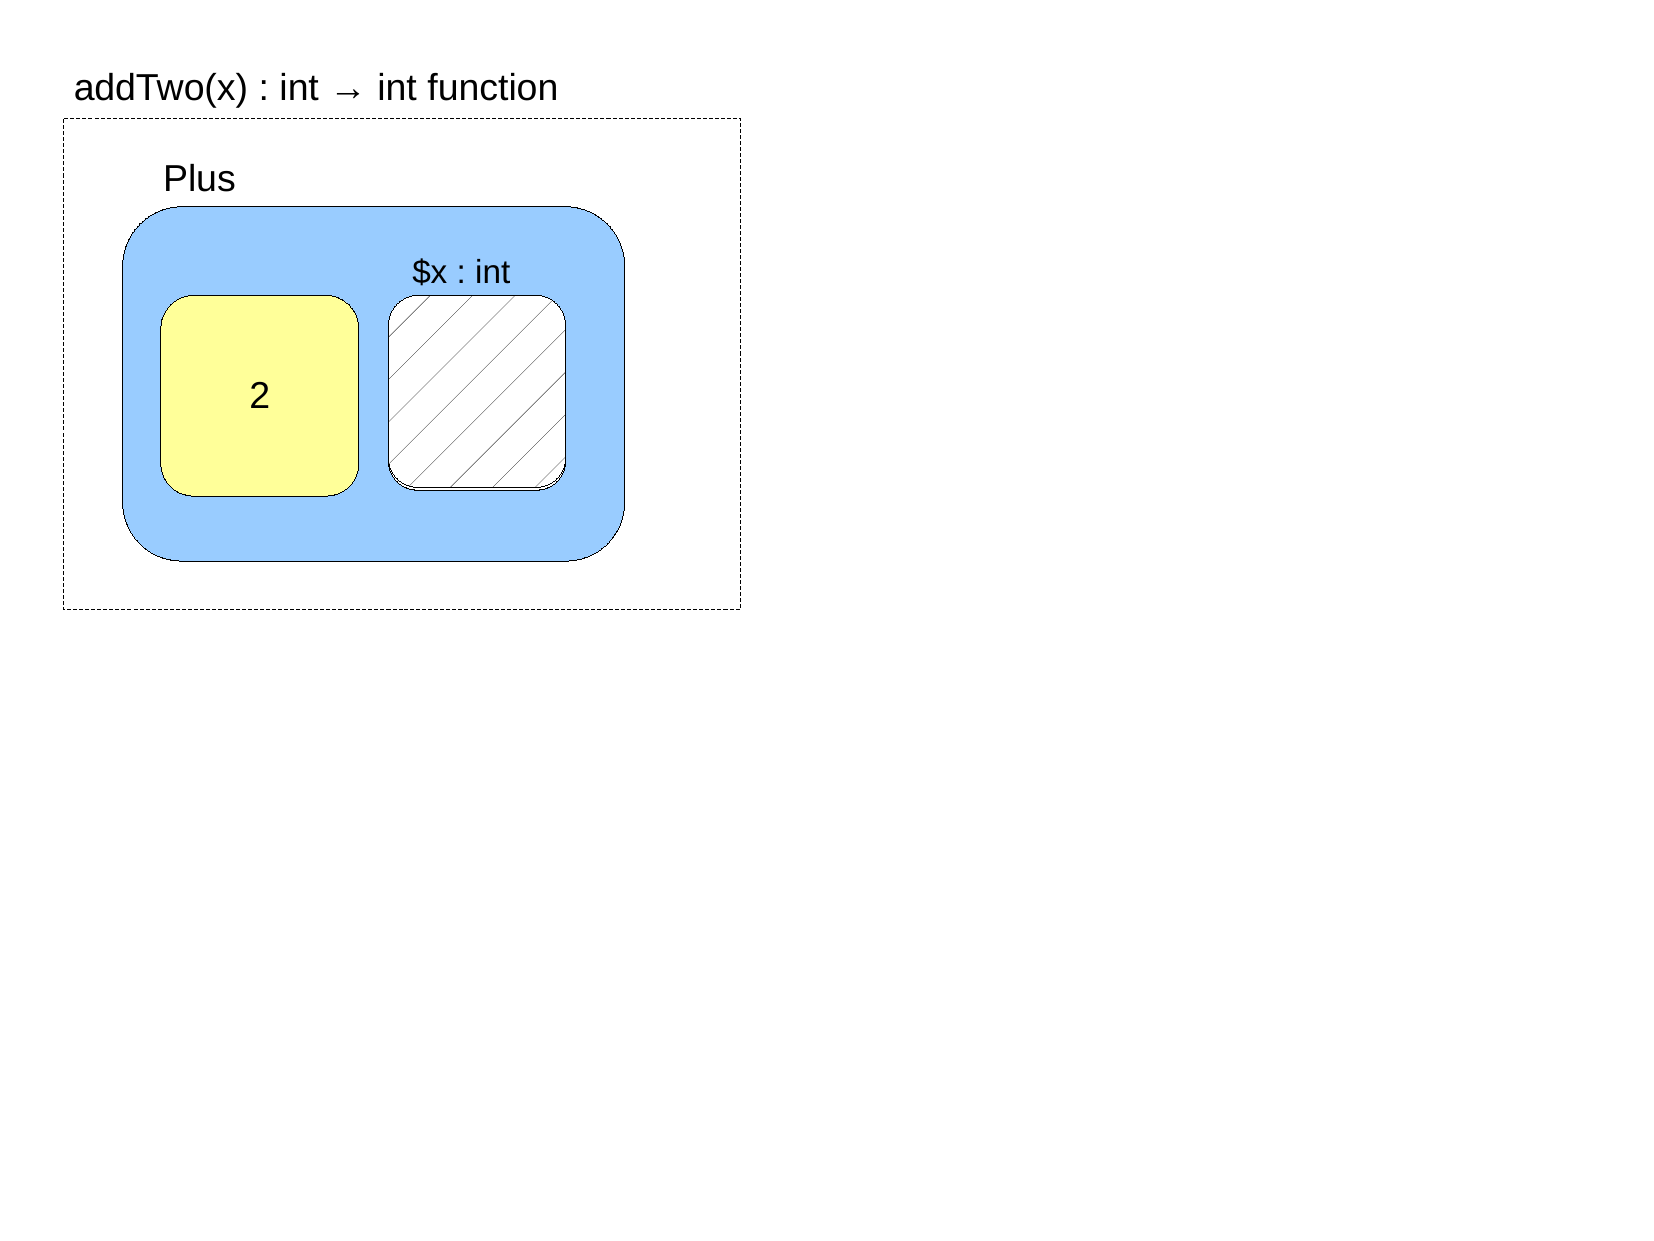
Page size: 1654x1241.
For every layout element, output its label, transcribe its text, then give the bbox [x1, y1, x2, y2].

text_box addTwo(x) : int → int function [59, 59, 576, 116]
text_box 2 [160, 295, 359, 497]
text_box $x : int [397, 246, 678, 299]
text_box Plus [148, 149, 251, 207]
text_box [122, 206, 625, 562]
